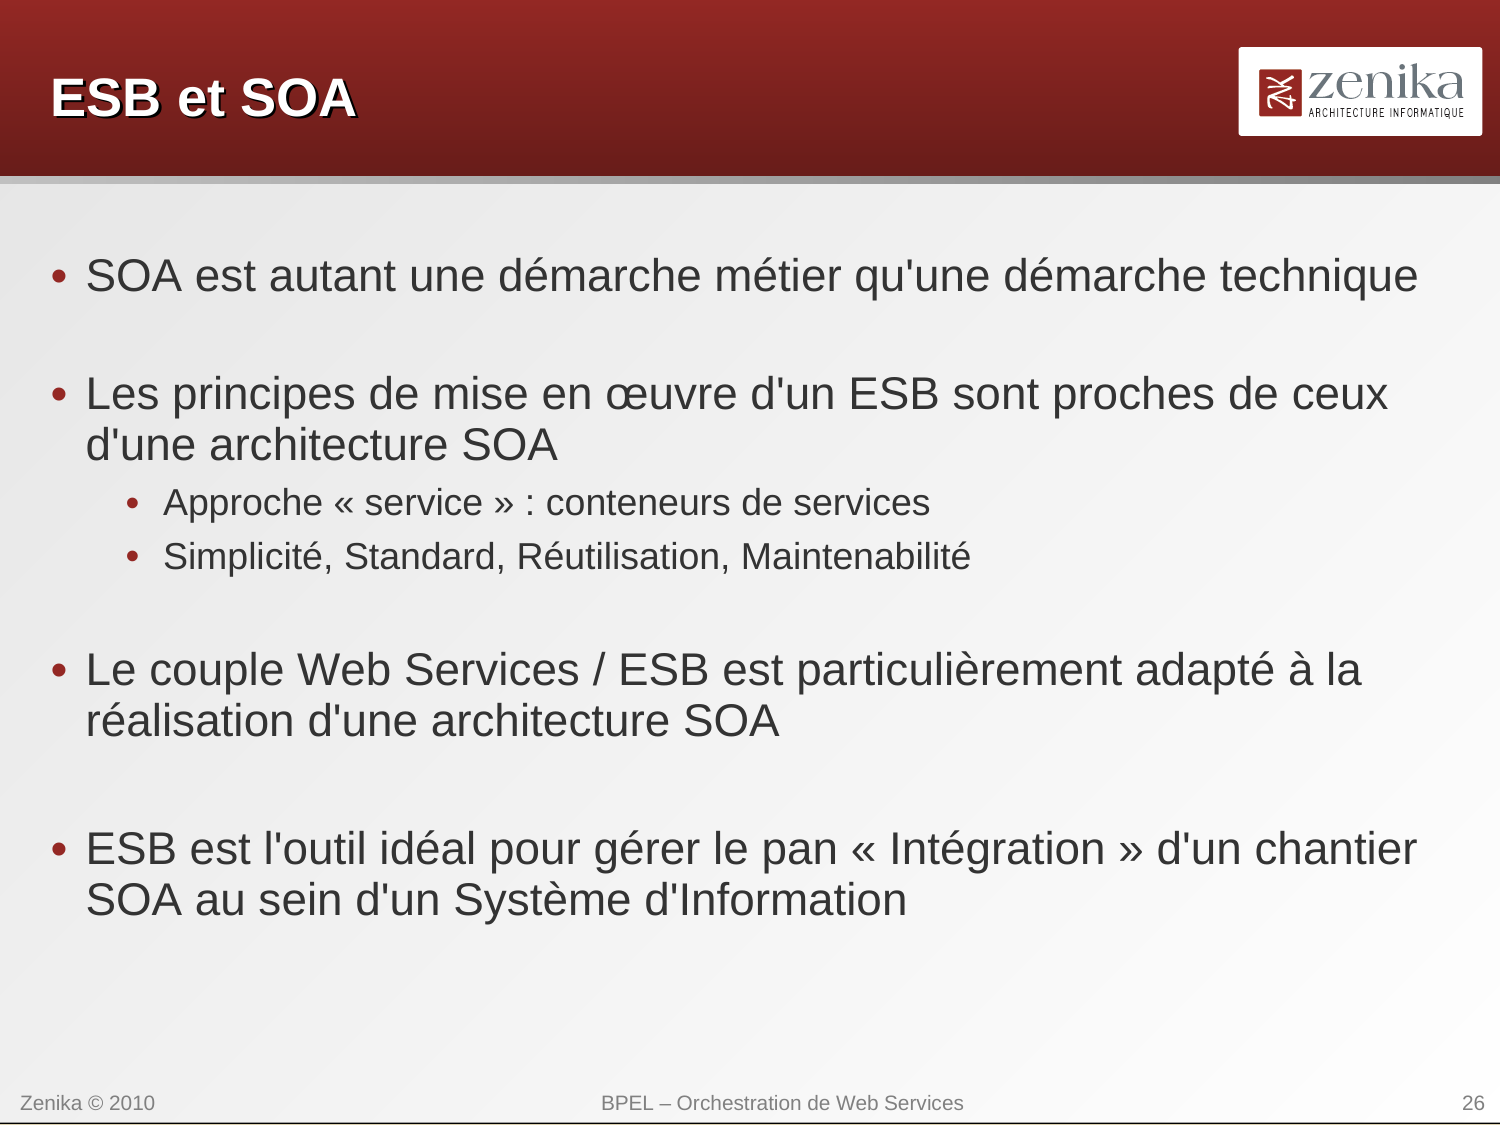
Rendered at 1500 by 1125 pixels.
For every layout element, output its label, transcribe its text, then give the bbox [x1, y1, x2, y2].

picture [1257, 58, 1464, 125]
list SOA est autant une démarche métier qu'une démarche technique Les principes de mise en œuvre d'un ESB sont proches de ceux d'une architecture SOA Approche « service » : conteneurs de services Simplicité, Standard, Réutilisation, Maintenabilité Le couple Web Services / ESB est particulièrement adapté à la réalisation d'une architecture SOA ESB est l'outil idéal pour gérer le pan « Intégration » d'un chantier SOA au sein d'un Système d'Information [50, 249, 1435, 1064]
title ESB et SOA [50, 22, 1206, 172]
